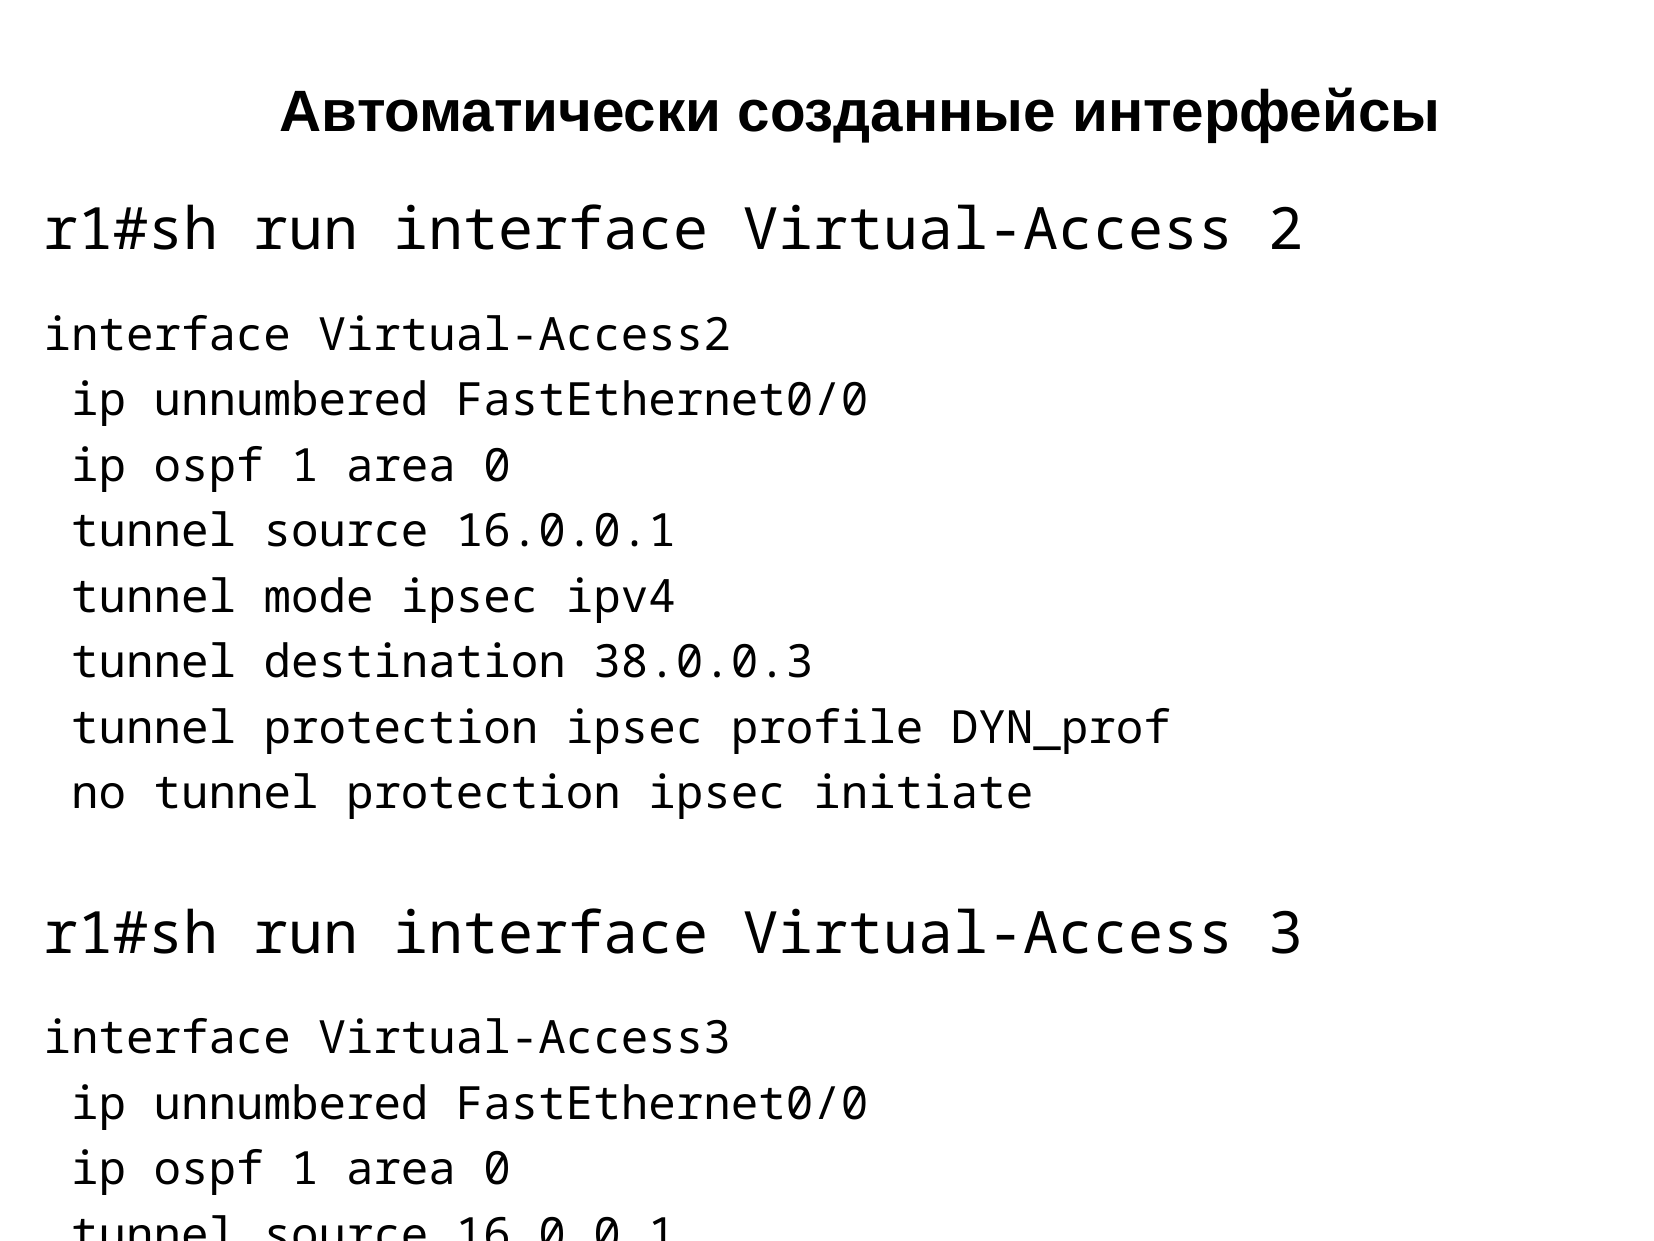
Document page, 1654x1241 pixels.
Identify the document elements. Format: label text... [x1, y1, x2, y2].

text_box Автоматически созданные интерфейсы [123, 41, 1597, 151]
list r1#sh run interface Virtual-Access 2 interface Virtual-Access2 ip unnumbered FastEthernet0/0 ip ospf 1 area 0 tunnel source 16.0.0.1 tunnel mode ipsec ipv4 tunnel destination 38.0.0.3 tunnel protection ipsec profile DYN_prof no tunnel protection ipsec initiate r1#sh run interface Virtual-Access 3 interface Virtual-Access3 ip unnumbered FastEthernet0/0 ip ospf 1 area 0 tunnel source 16.0.0.1 tunnel mode ipsec ipv4 tunnel destination 48.0.0.4 tunnel protection ipsec profile DYN_prof no tunnel protection ipsec initiate [37, 187, 1613, 1235]
